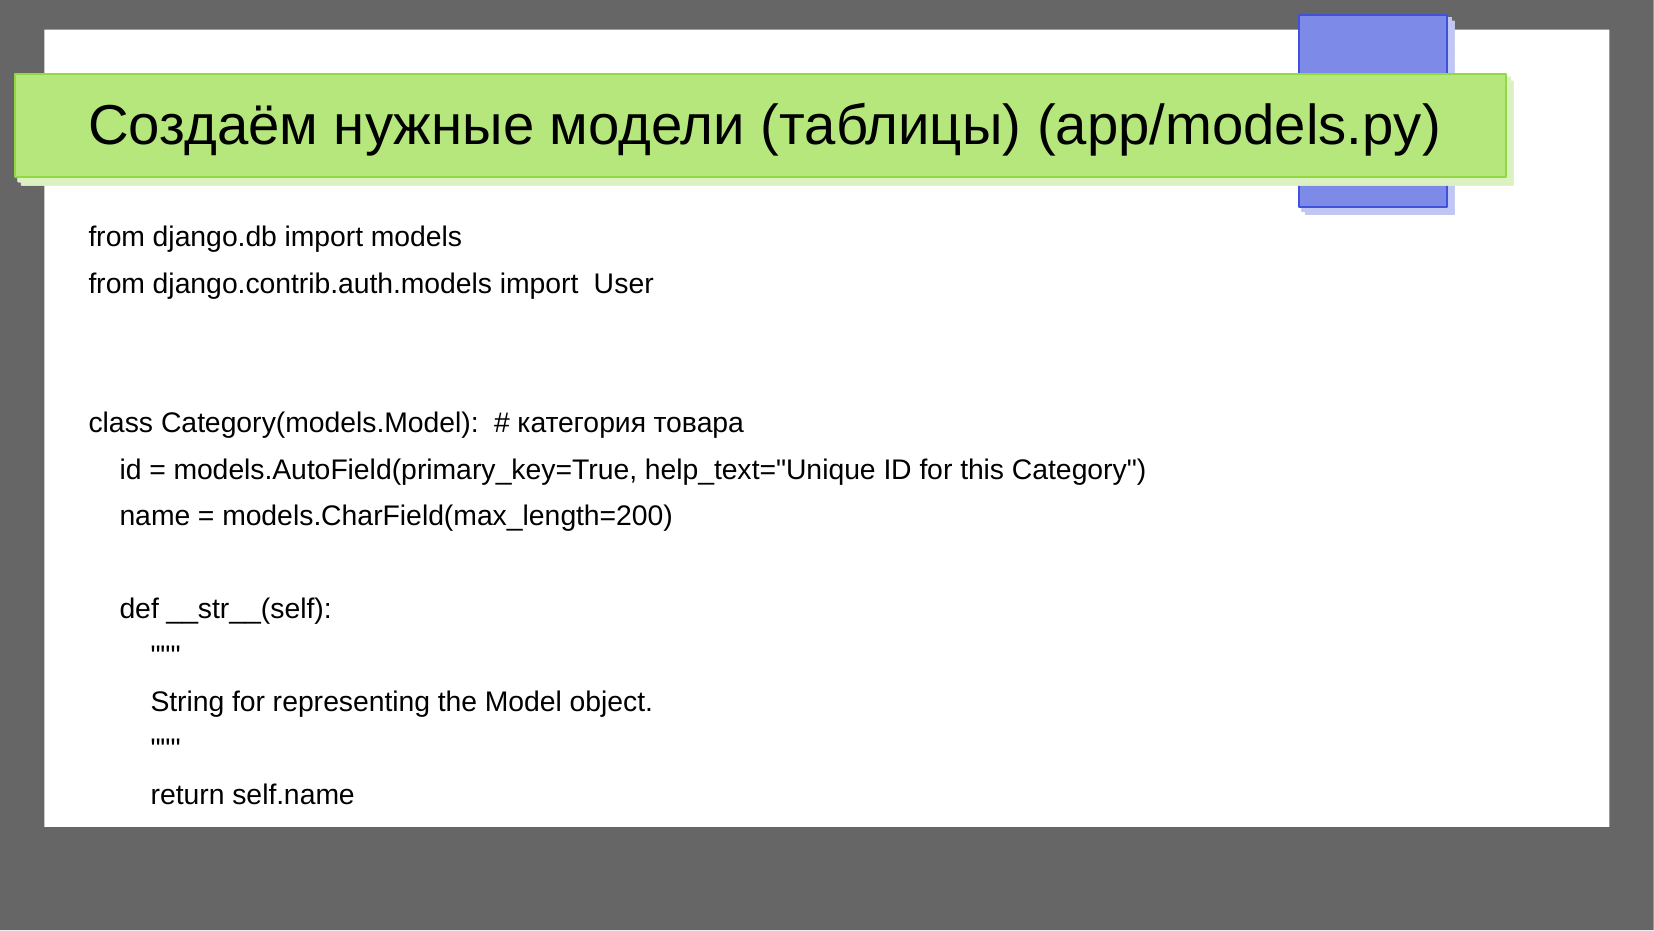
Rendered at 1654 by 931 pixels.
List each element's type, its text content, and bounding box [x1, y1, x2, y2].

title Создаём нужные модели (таблицы) (app/models.py) [88, 73, 1506, 178]
list from django.db import models from django.contrib.auth.models import User class Category(models.Model): # категория товара id = models.AutoField(primary_key=True, help_text="Unique ID for this Category") name = models.CharField(max_length=200) def __str__(self): """ String for representing the Model object. """ return self.name [88, 221, 1565, 813]
